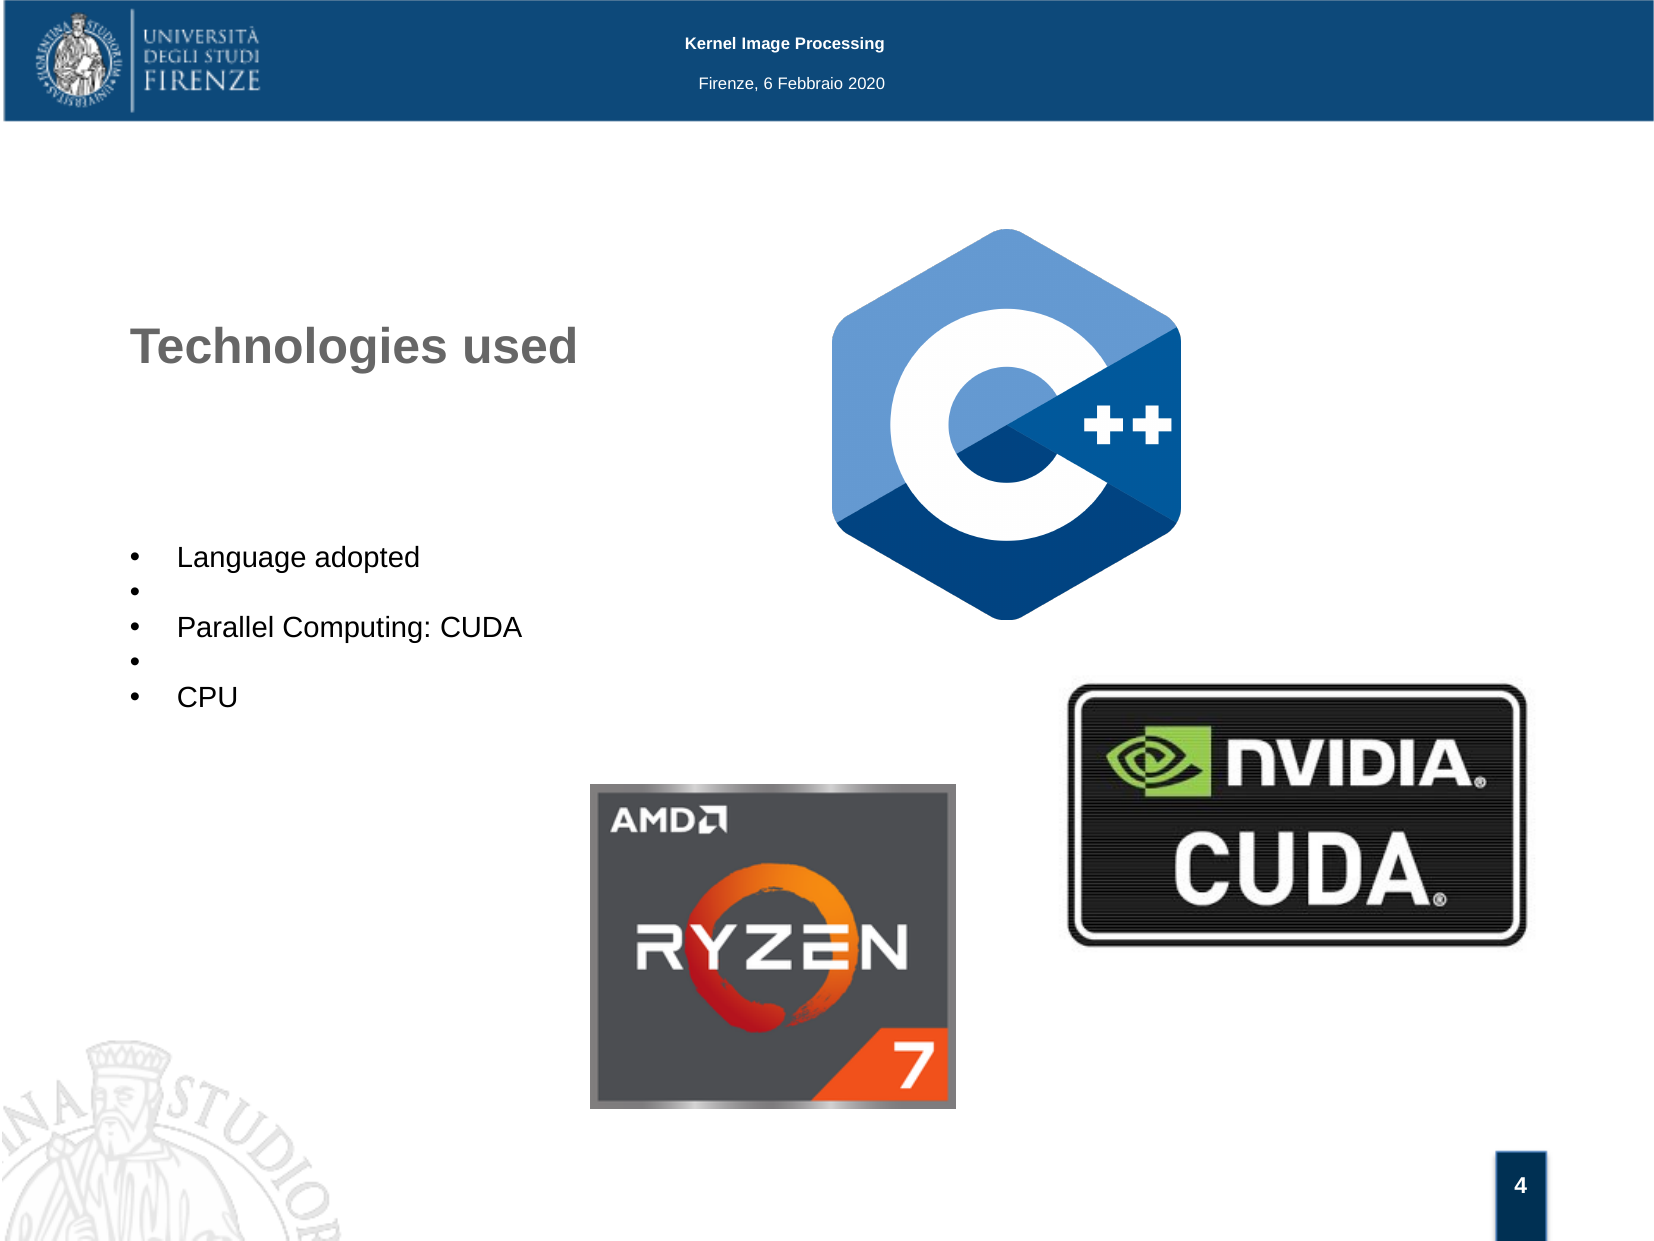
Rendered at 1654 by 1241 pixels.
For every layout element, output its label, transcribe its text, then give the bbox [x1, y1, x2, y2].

text_box Technologies used [129, 268, 832, 389]
text_box 4 [1505, 1160, 1536, 1208]
text_box Kernel Image Processing Firenze, 6 Febbraio 2020 [685, 24, 1548, 102]
text_box Language adopted Parallel Computing: CUDA CPU [129, 478, 1536, 774]
picture [2, 0, 1654, 1241]
